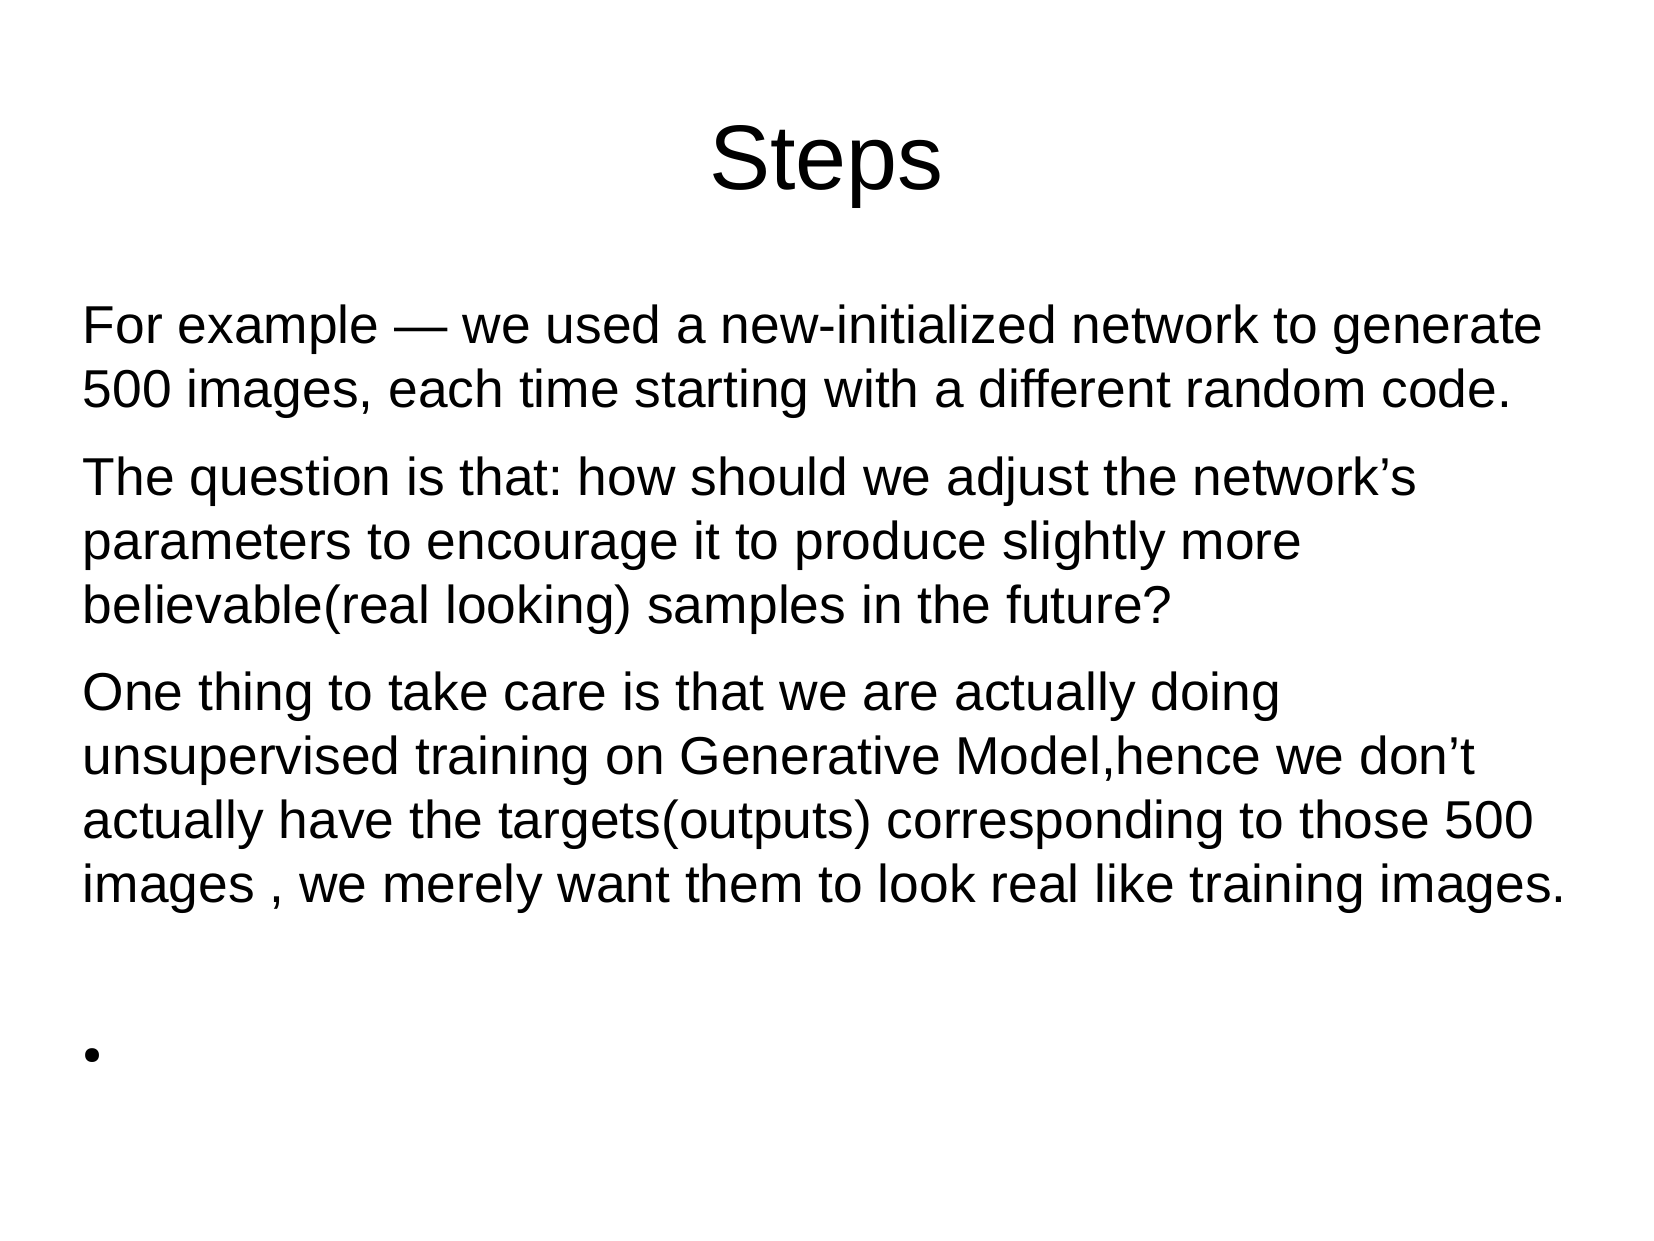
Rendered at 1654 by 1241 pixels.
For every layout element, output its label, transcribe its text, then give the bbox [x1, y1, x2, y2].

list For example — we used a new-initialized network to generate 500 images, each time starting with a different random code. The question is that: how should we adjust the network’s parameters to encourage it to produce slightly more believable(real looking) samples in the future? One thing to take care is that we are actually doing unsupervised training on Generative Model,hence we don’t actually have the targets(outputs) corresponding to those 500 images , we merely want them to look real like training images. [82, 290, 1571, 1010]
title Steps [82, 49, 1571, 257]
